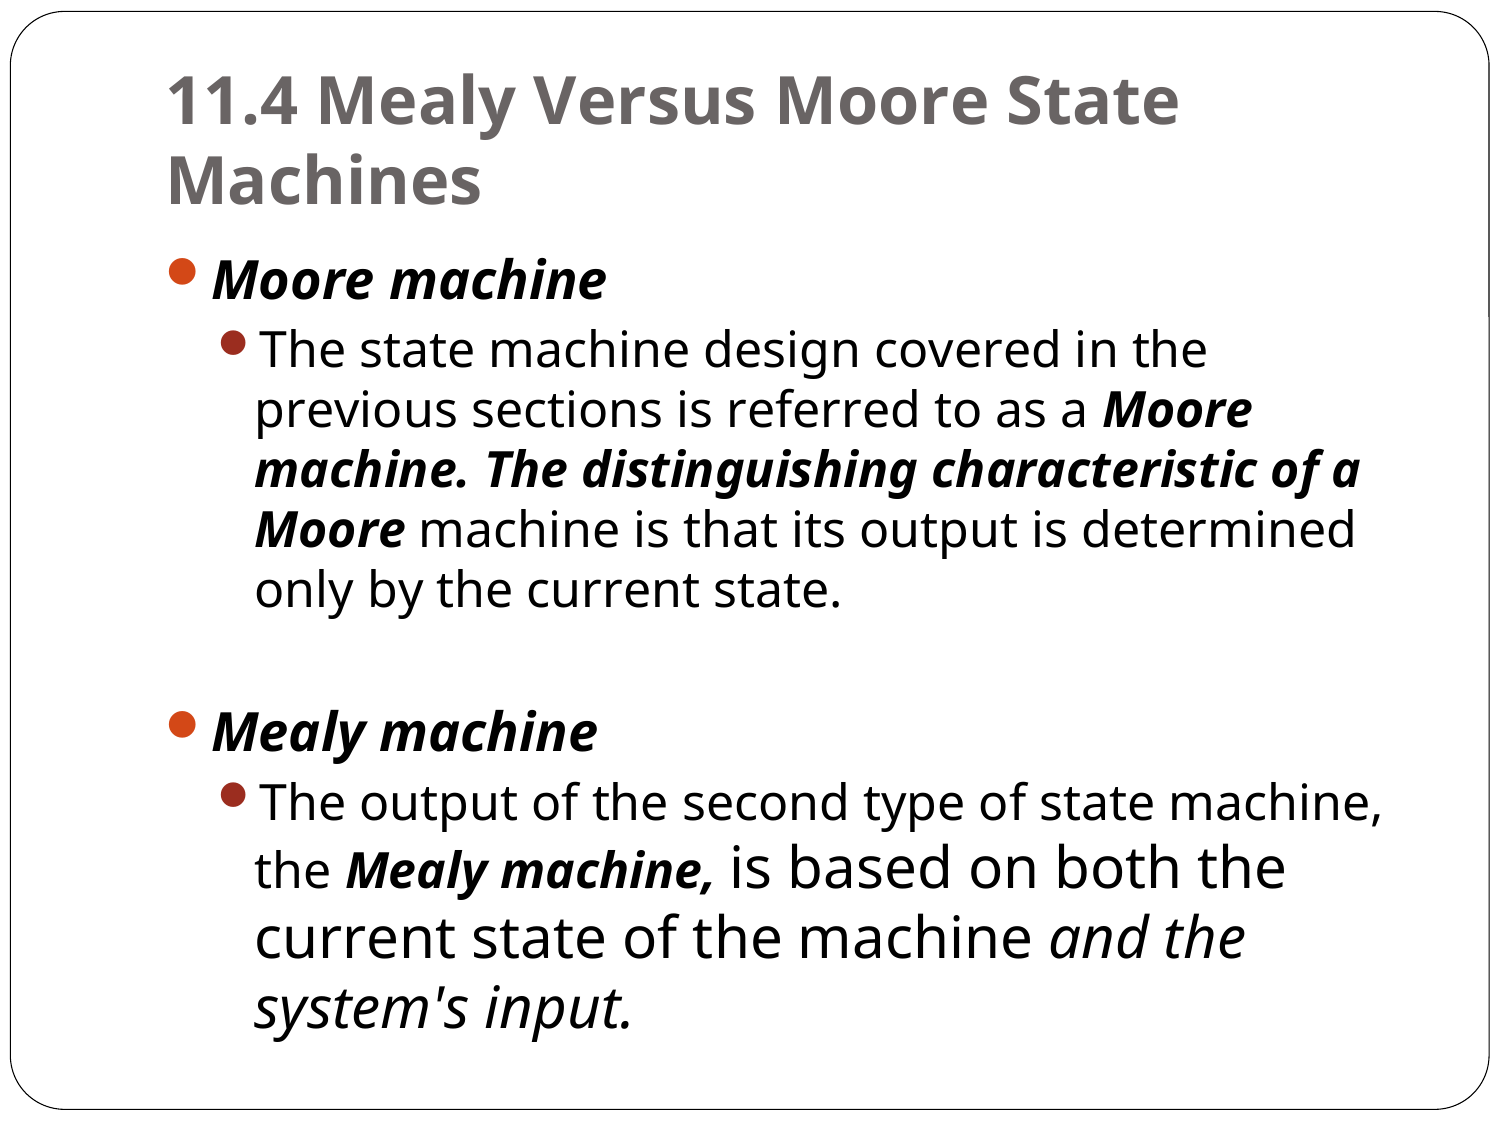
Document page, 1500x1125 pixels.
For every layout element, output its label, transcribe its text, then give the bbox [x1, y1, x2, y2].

list Moore machine The state machine design covered in the previous sections is referred to as a Moore machine. The distinguishing characteristic of a Moore machine is that its output is determined only by the current state. Mealy machine The output of the second type of state machine, the Mealy machine, is based on both the current state of the machine and the system's input. [150, 237, 1426, 988]
title 11.4 Mealy Versus Moore State Machines [150, 44, 1426, 233]
